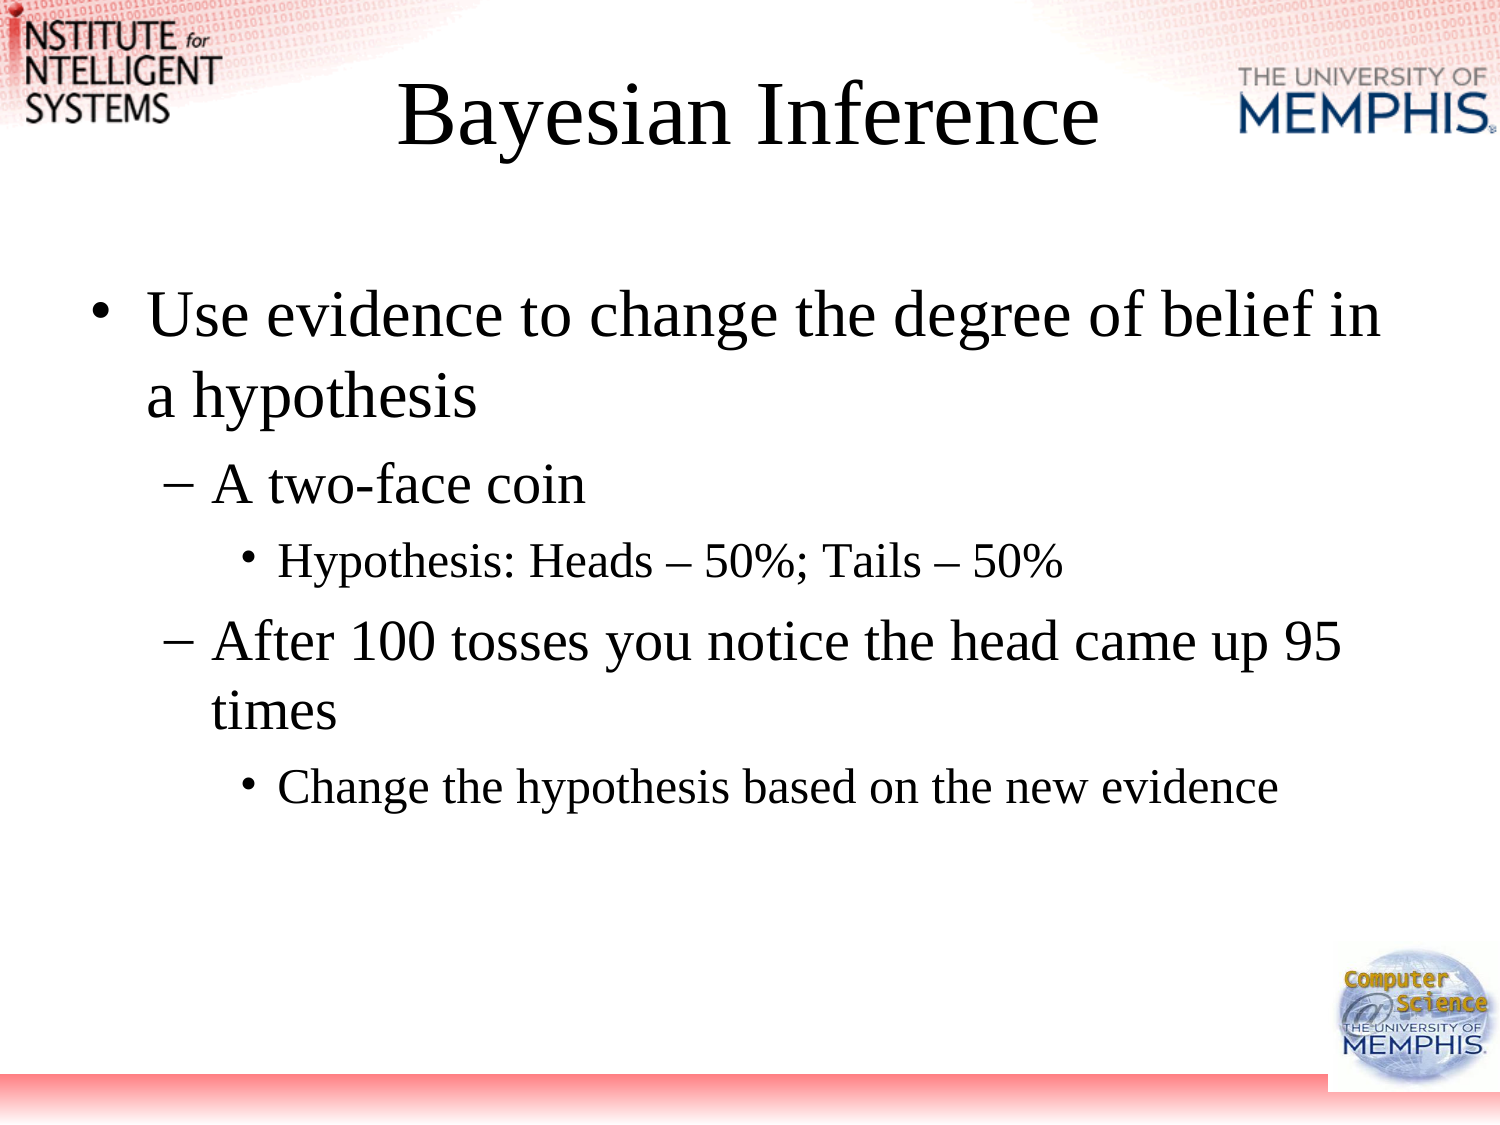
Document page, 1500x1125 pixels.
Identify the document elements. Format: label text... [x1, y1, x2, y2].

picture [1012, 0, 1500, 141]
picture [0, 0, 501, 132]
title Bayesian Inference [75, 45, 1426, 233]
picture [1328, 941, 1500, 1092]
list Use evidence to change the degree of belief in a hypothesis A two-face coin Hypothesis: Heads – 50%; Tails – 50% After 100 tosses you notice the head came up 95 times Change the hypothesis based on the new evidence [75, 262, 1426, 1006]
